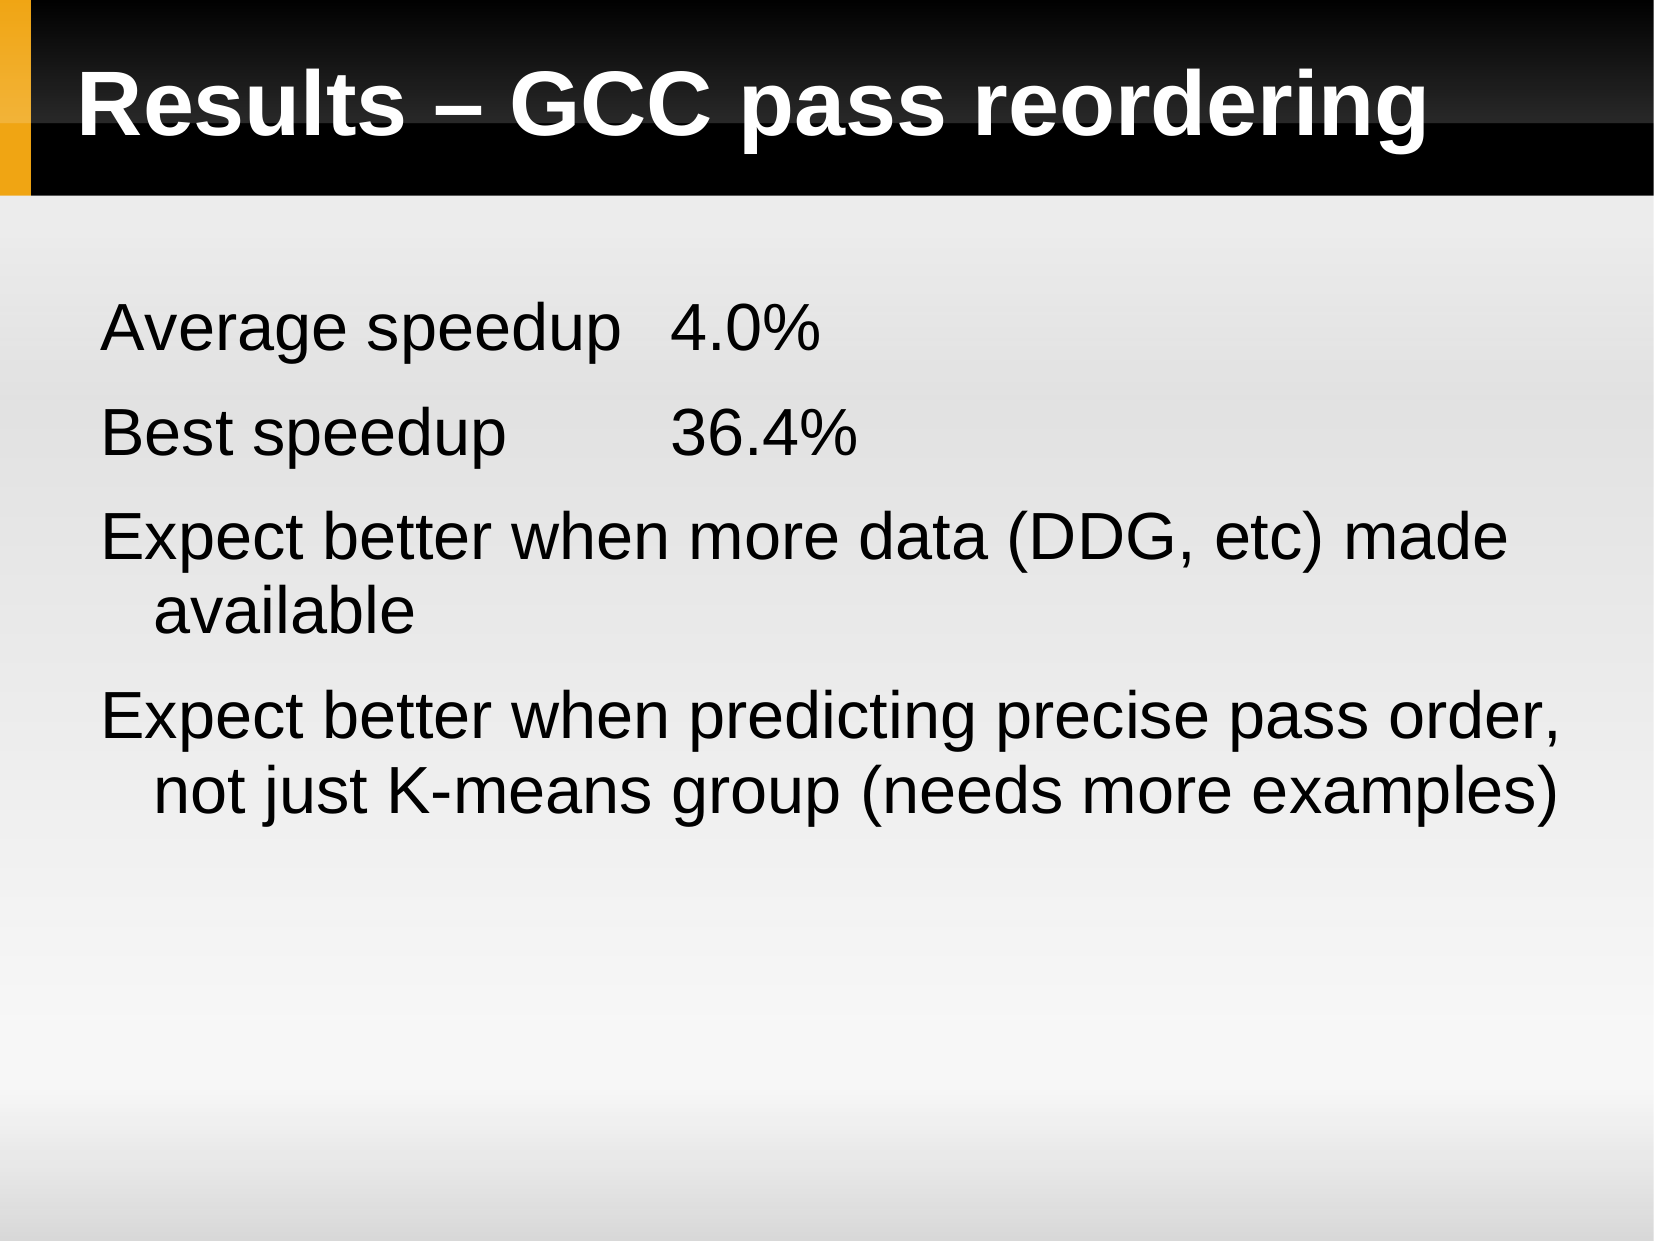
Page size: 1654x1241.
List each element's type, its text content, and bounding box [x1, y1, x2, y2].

list Average speedup 4.0% Best speedup 36.4% Expect better when more data (DDG, etc) made available Expect better when predicting precise pass order, not just K-means group (needs more examples) [82, 290, 1571, 1109]
picture [0, 0, 1654, 1241]
title Results – GCC pass reordering [76, 0, 1565, 208]
